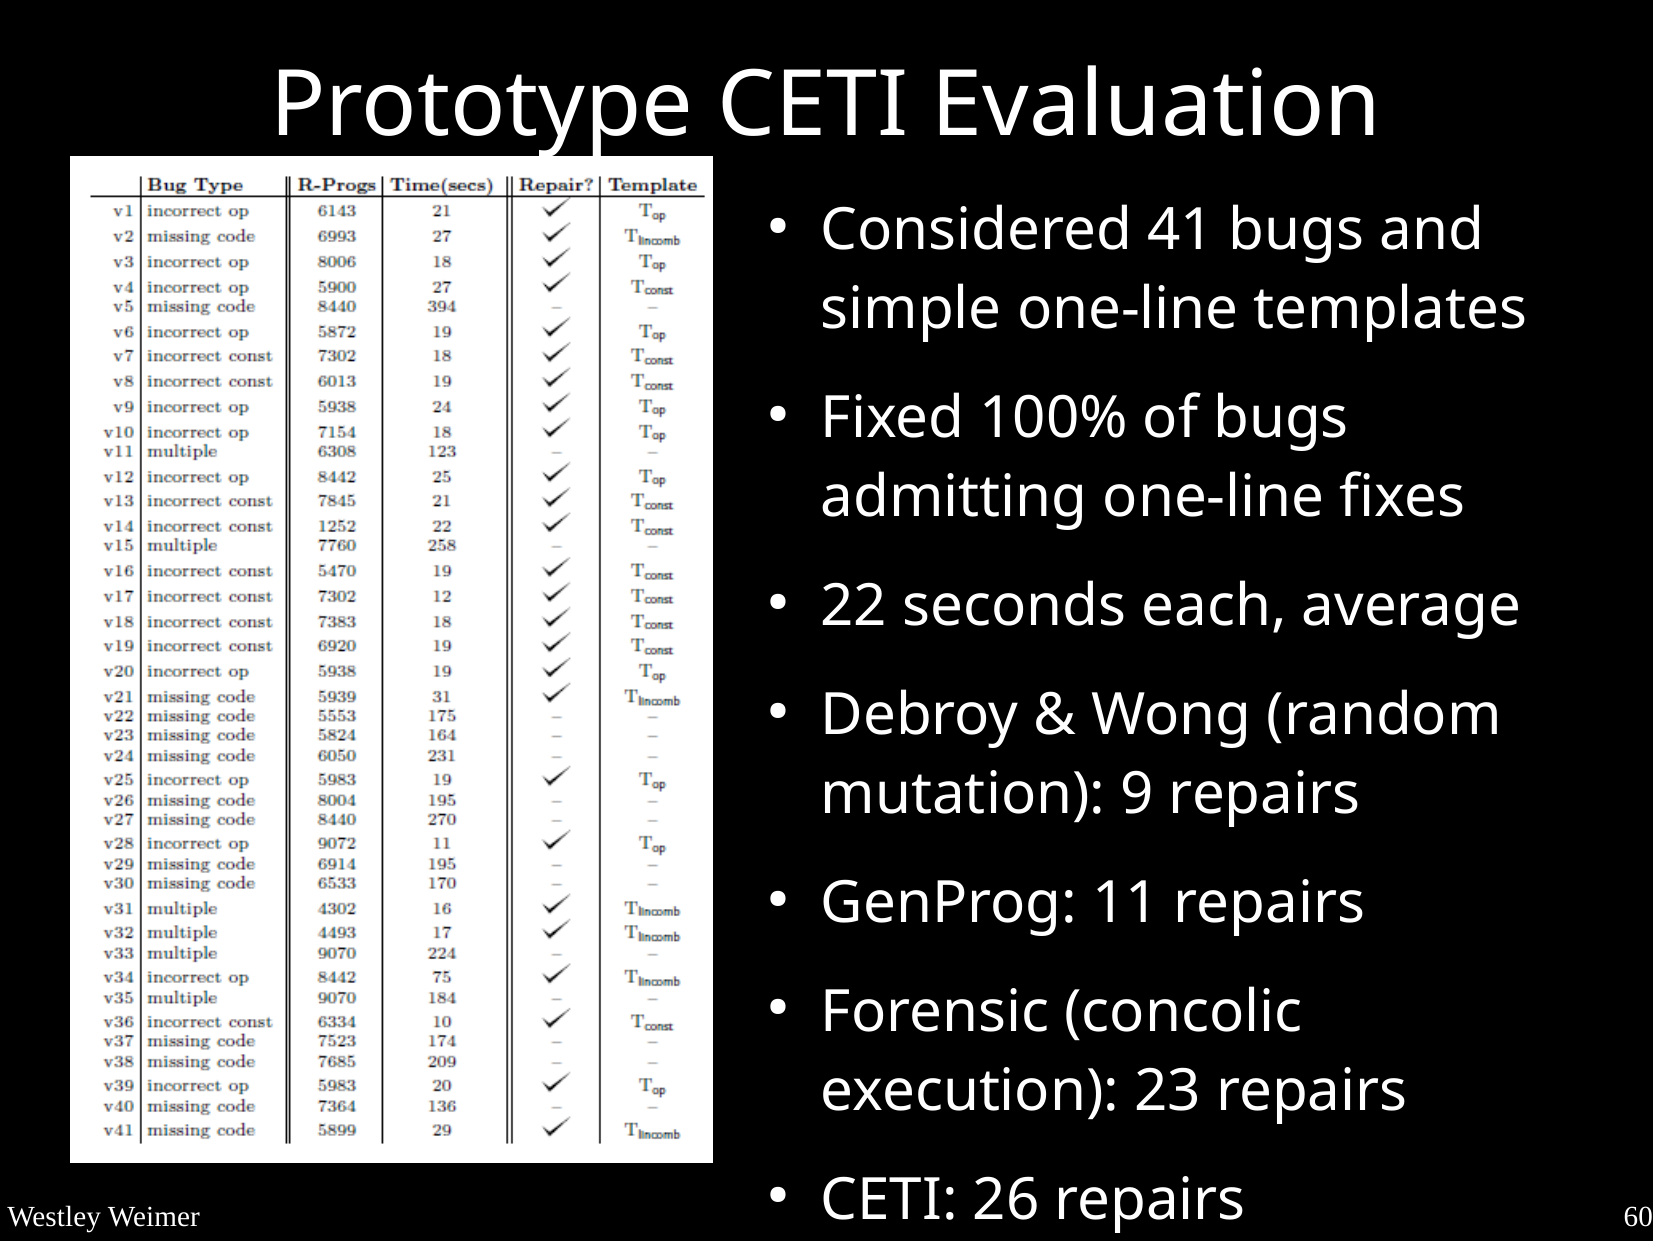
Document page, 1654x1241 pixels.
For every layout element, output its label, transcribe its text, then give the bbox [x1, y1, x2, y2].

list Considered 41 bugs and simple one-line templates Fixed 100% of bugs admitting one-line fixes 22 seconds each, average Debroy & Wong (random mutation): 9 repairs GenProg: 11 repairs Forensic (concolic execution): 23 repairs CETI: 26 repairs [750, 187, 1571, 1241]
title Prototype CETI Evaluation [82, 46, 1571, 154]
picture [70, 156, 713, 1163]
